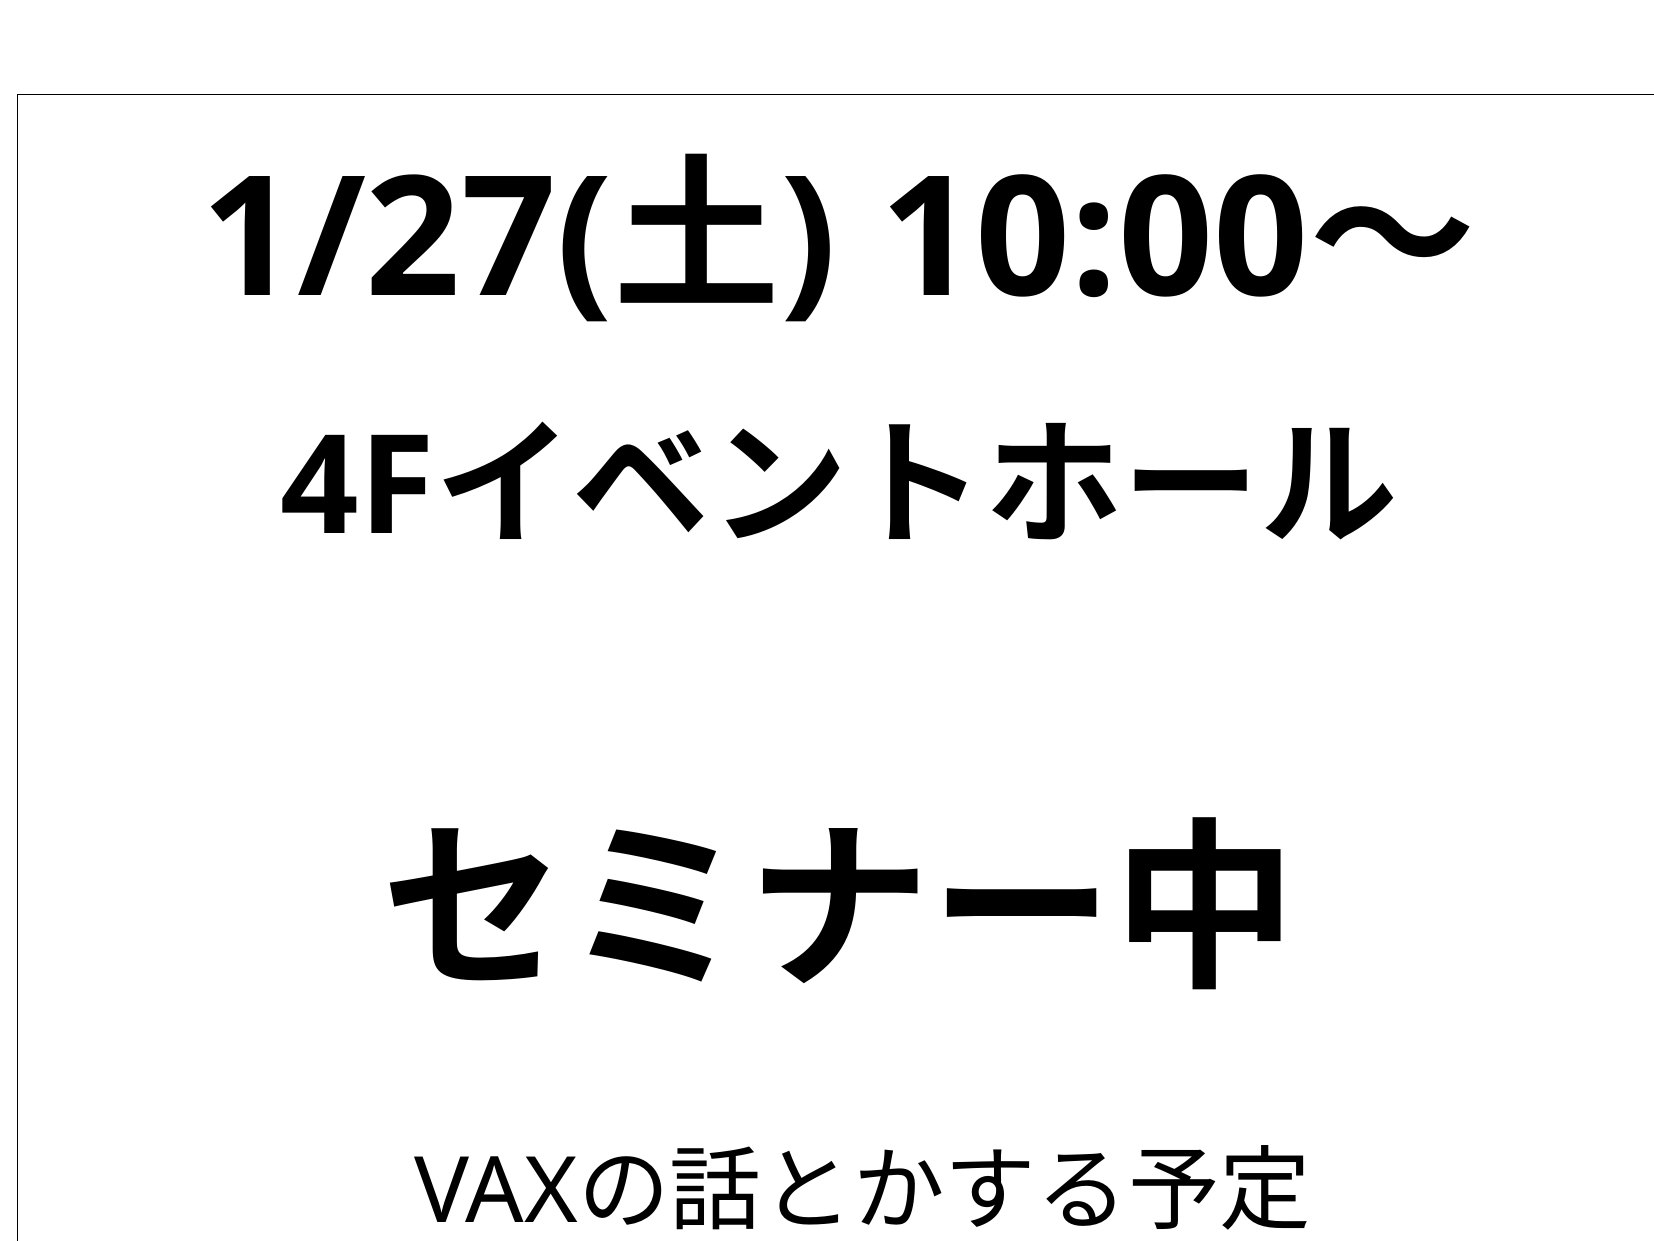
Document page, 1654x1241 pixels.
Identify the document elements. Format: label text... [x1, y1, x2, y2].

text_box 1/27(土) 10:00～ 4Fイベントホール セミナー中 VAXの話とかする予定 [17, 94, 1654, 1170]
